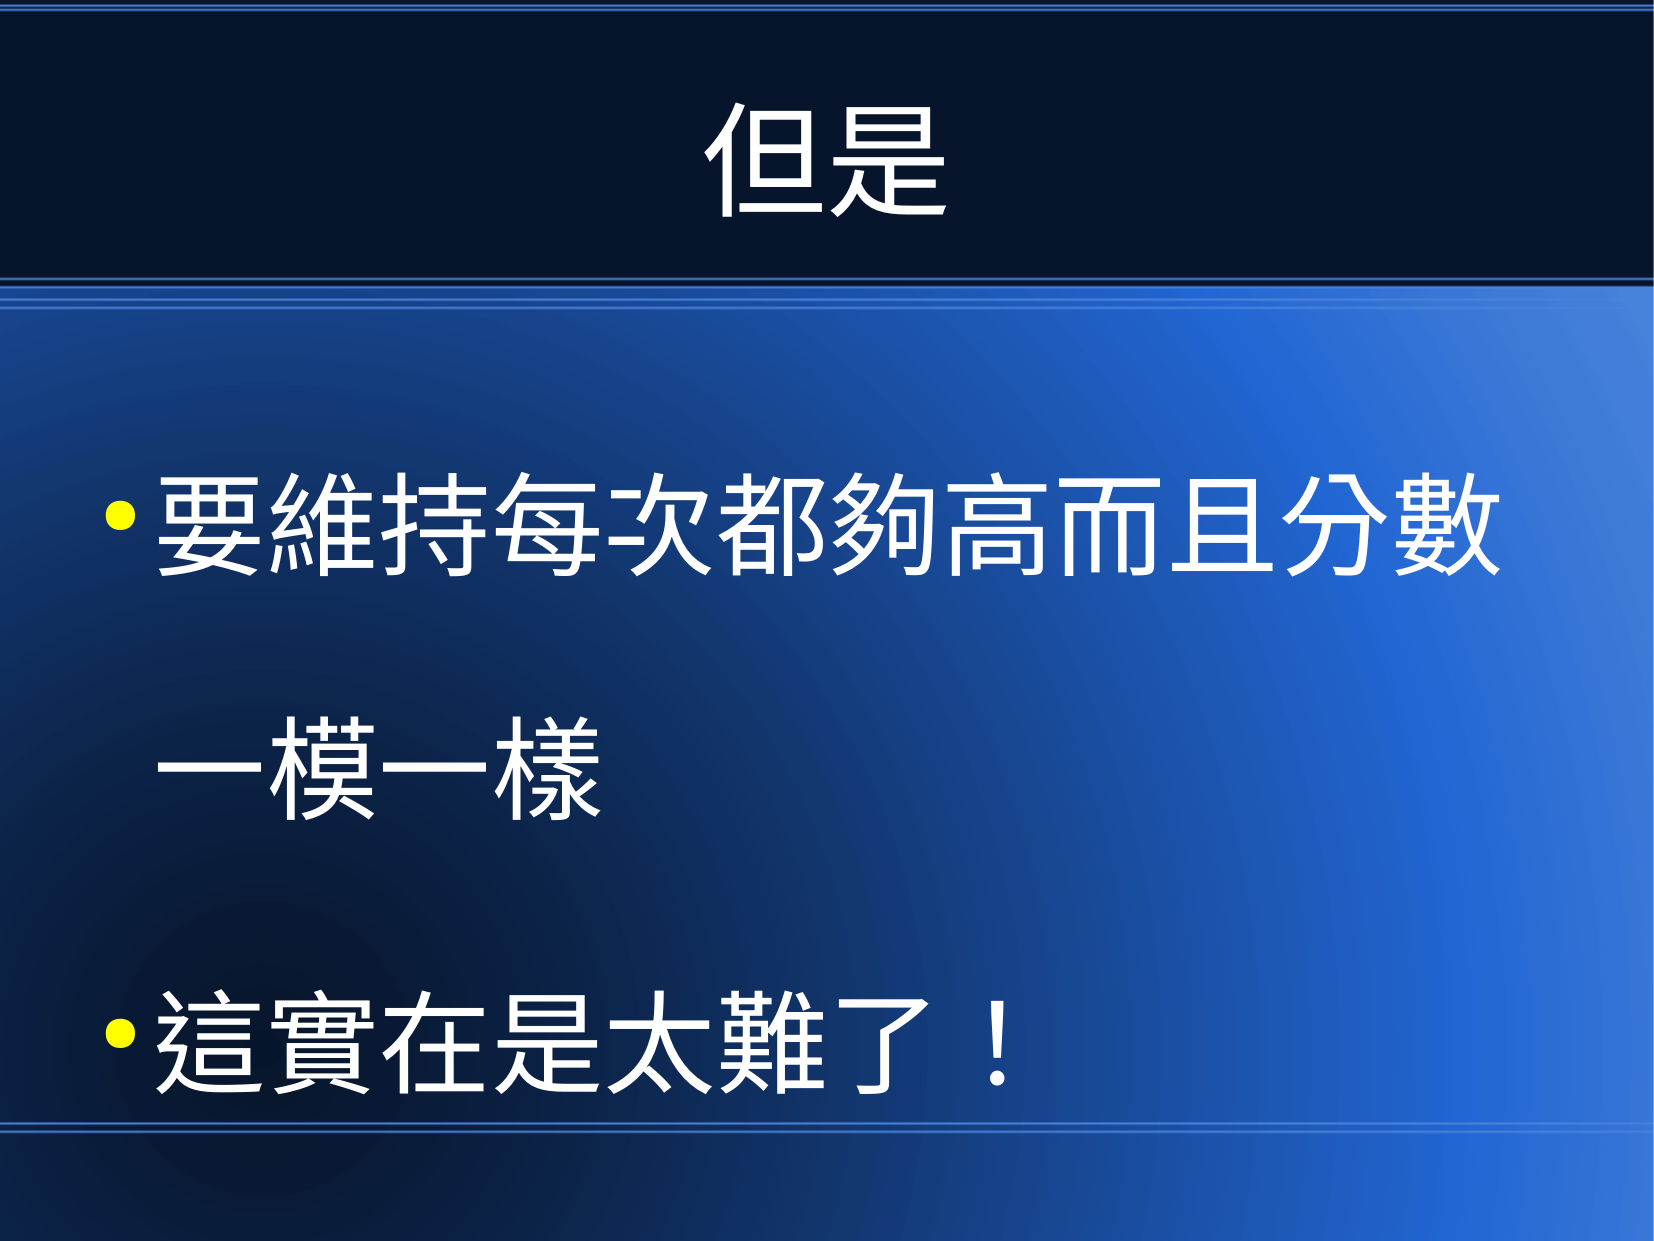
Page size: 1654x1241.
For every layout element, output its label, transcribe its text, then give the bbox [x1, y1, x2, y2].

list 要維持每次都夠高而且分數一模一樣 這實在是太難了！ [82, 355, 1571, 1241]
picture [0, 0, 1654, 1241]
title 但是 [82, 49, 1571, 257]
